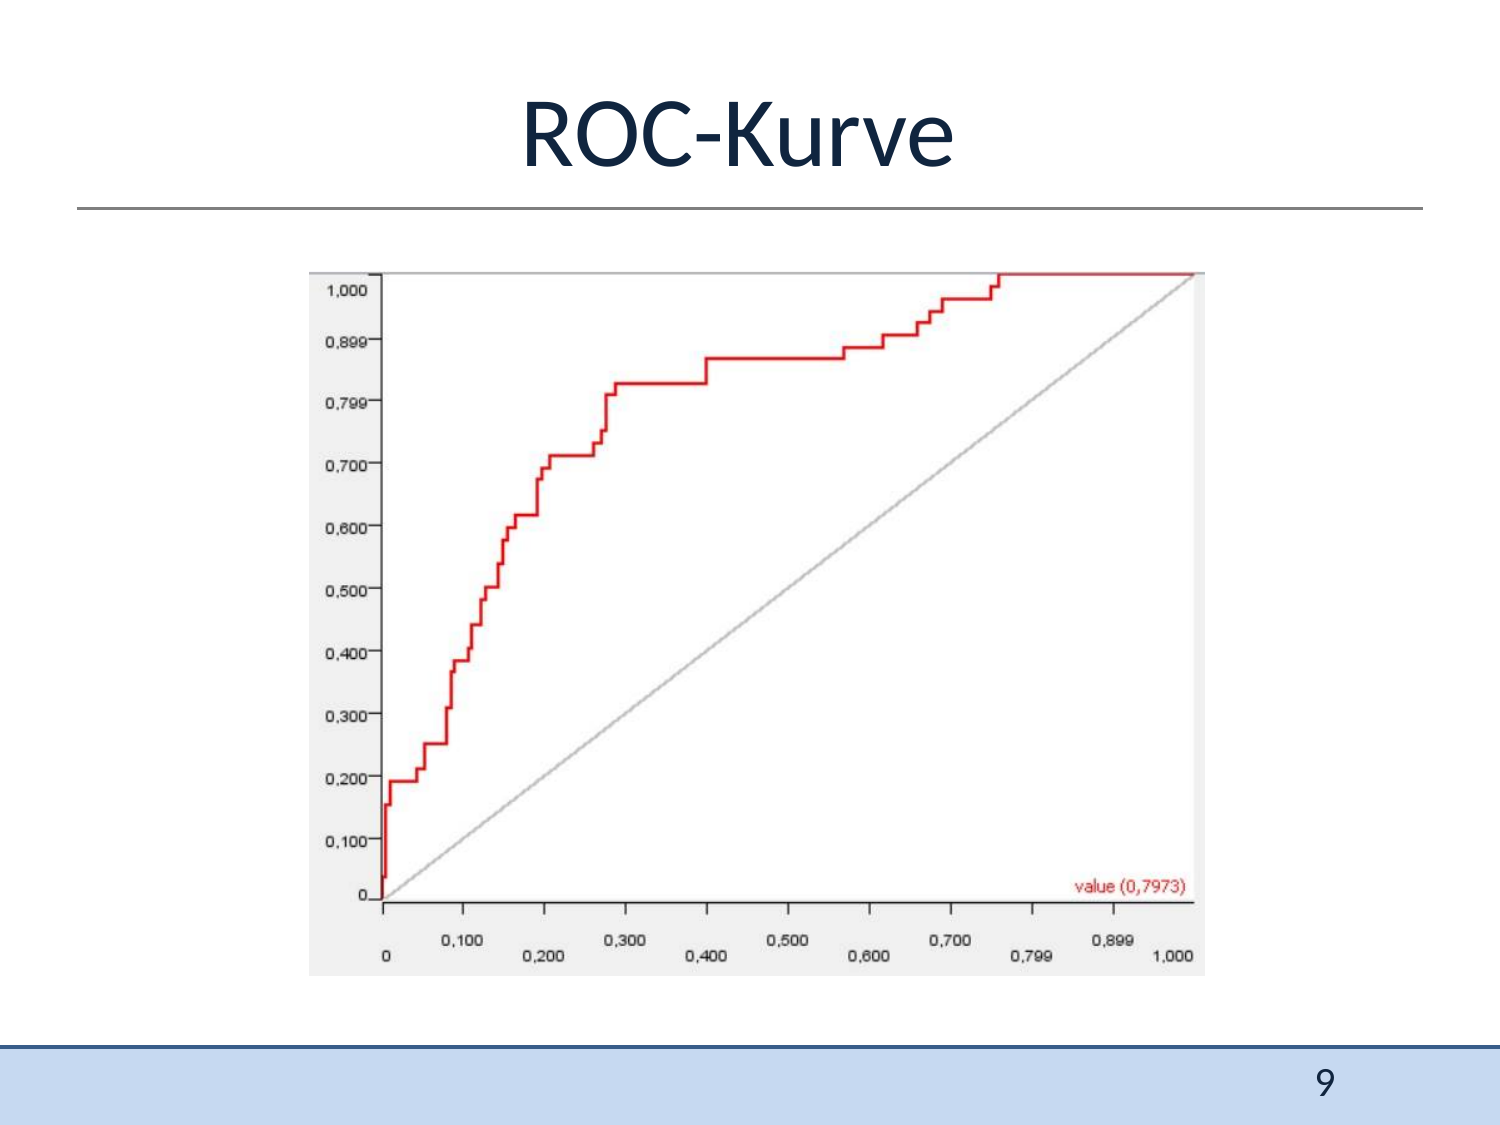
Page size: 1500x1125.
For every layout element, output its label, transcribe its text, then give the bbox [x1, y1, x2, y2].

title ROC-Kurve [76, 45, 1424, 209]
list [139, 366, 1500, 1075]
picture [309, 271, 1205, 976]
